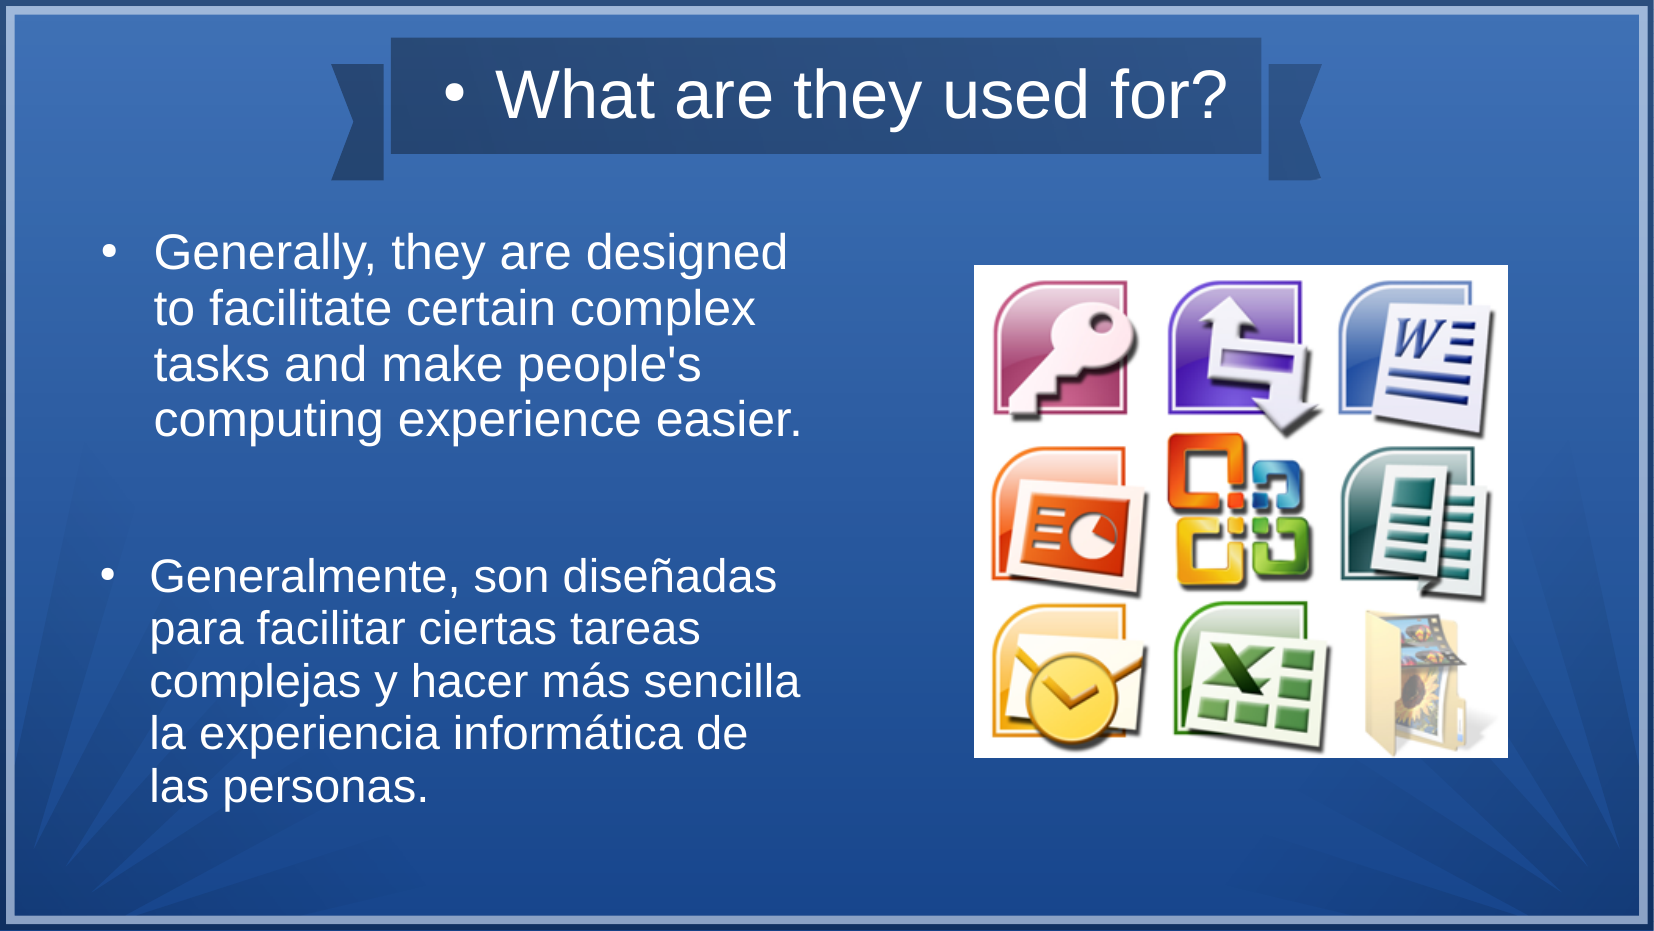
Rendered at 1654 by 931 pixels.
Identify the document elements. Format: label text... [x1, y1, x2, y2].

title What are they used for? [389, 35, 1264, 154]
list Generalmente, son diseñadas para facilitar ciertas tareas complejas y hacer más sencilla la experiencia informática de las personas. [82, 549, 809, 847]
picture [974, 265, 1508, 758]
list Generally, they are designed to facilitate certain complex tasks and make people's computing experience easier. [82, 224, 809, 522]
